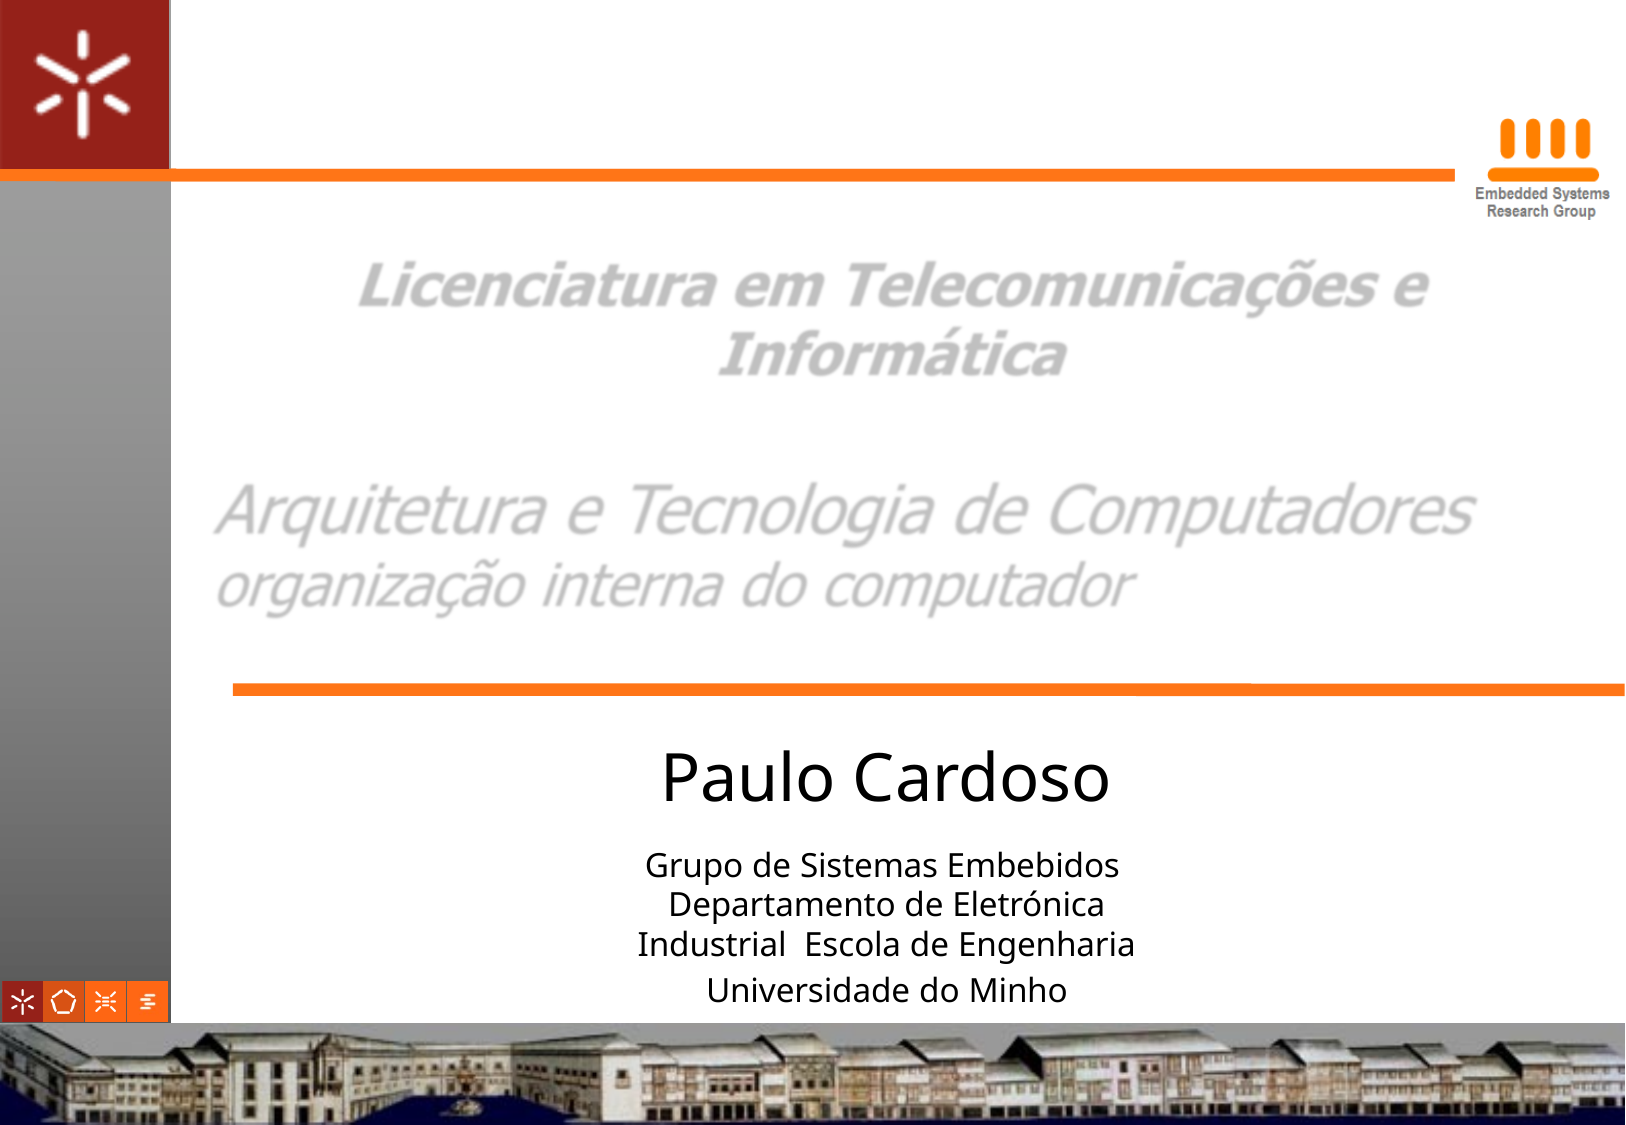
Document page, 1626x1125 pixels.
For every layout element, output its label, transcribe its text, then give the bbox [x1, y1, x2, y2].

text_box Paulo Cardoso Grupo de Sistemas Embebidos Departamento de Eletrónica Industrial Escola de Engenharia Universidade do Minho [604, 732, 1169, 1010]
picture [0, 182, 1625, 1125]
picture [0, 0, 171, 169]
picture [315, 225, 1480, 427]
picture [1475, 118, 1610, 220]
